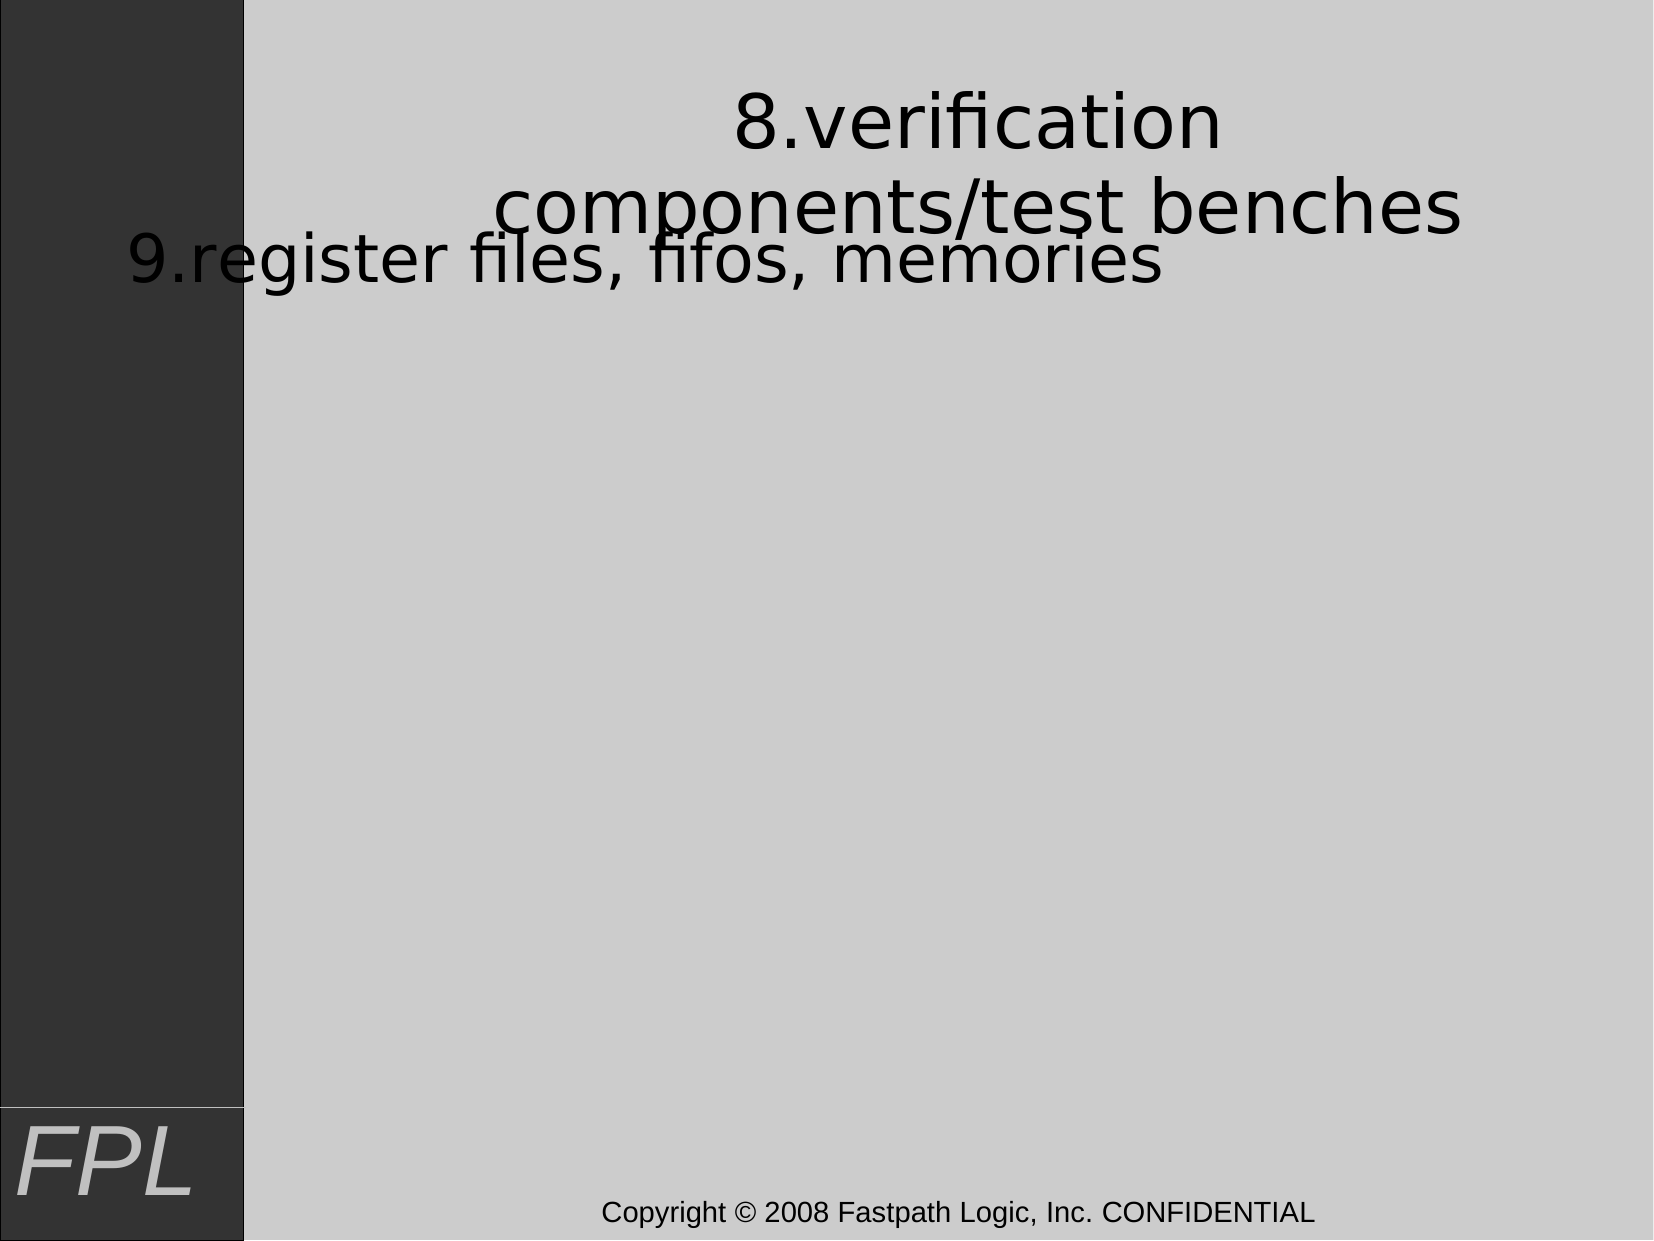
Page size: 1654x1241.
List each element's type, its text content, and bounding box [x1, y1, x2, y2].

list 9.register files, fifos, memories [126, 219, 1566, 1132]
title 8.verification components/test benches [427, 57, 1530, 219]
